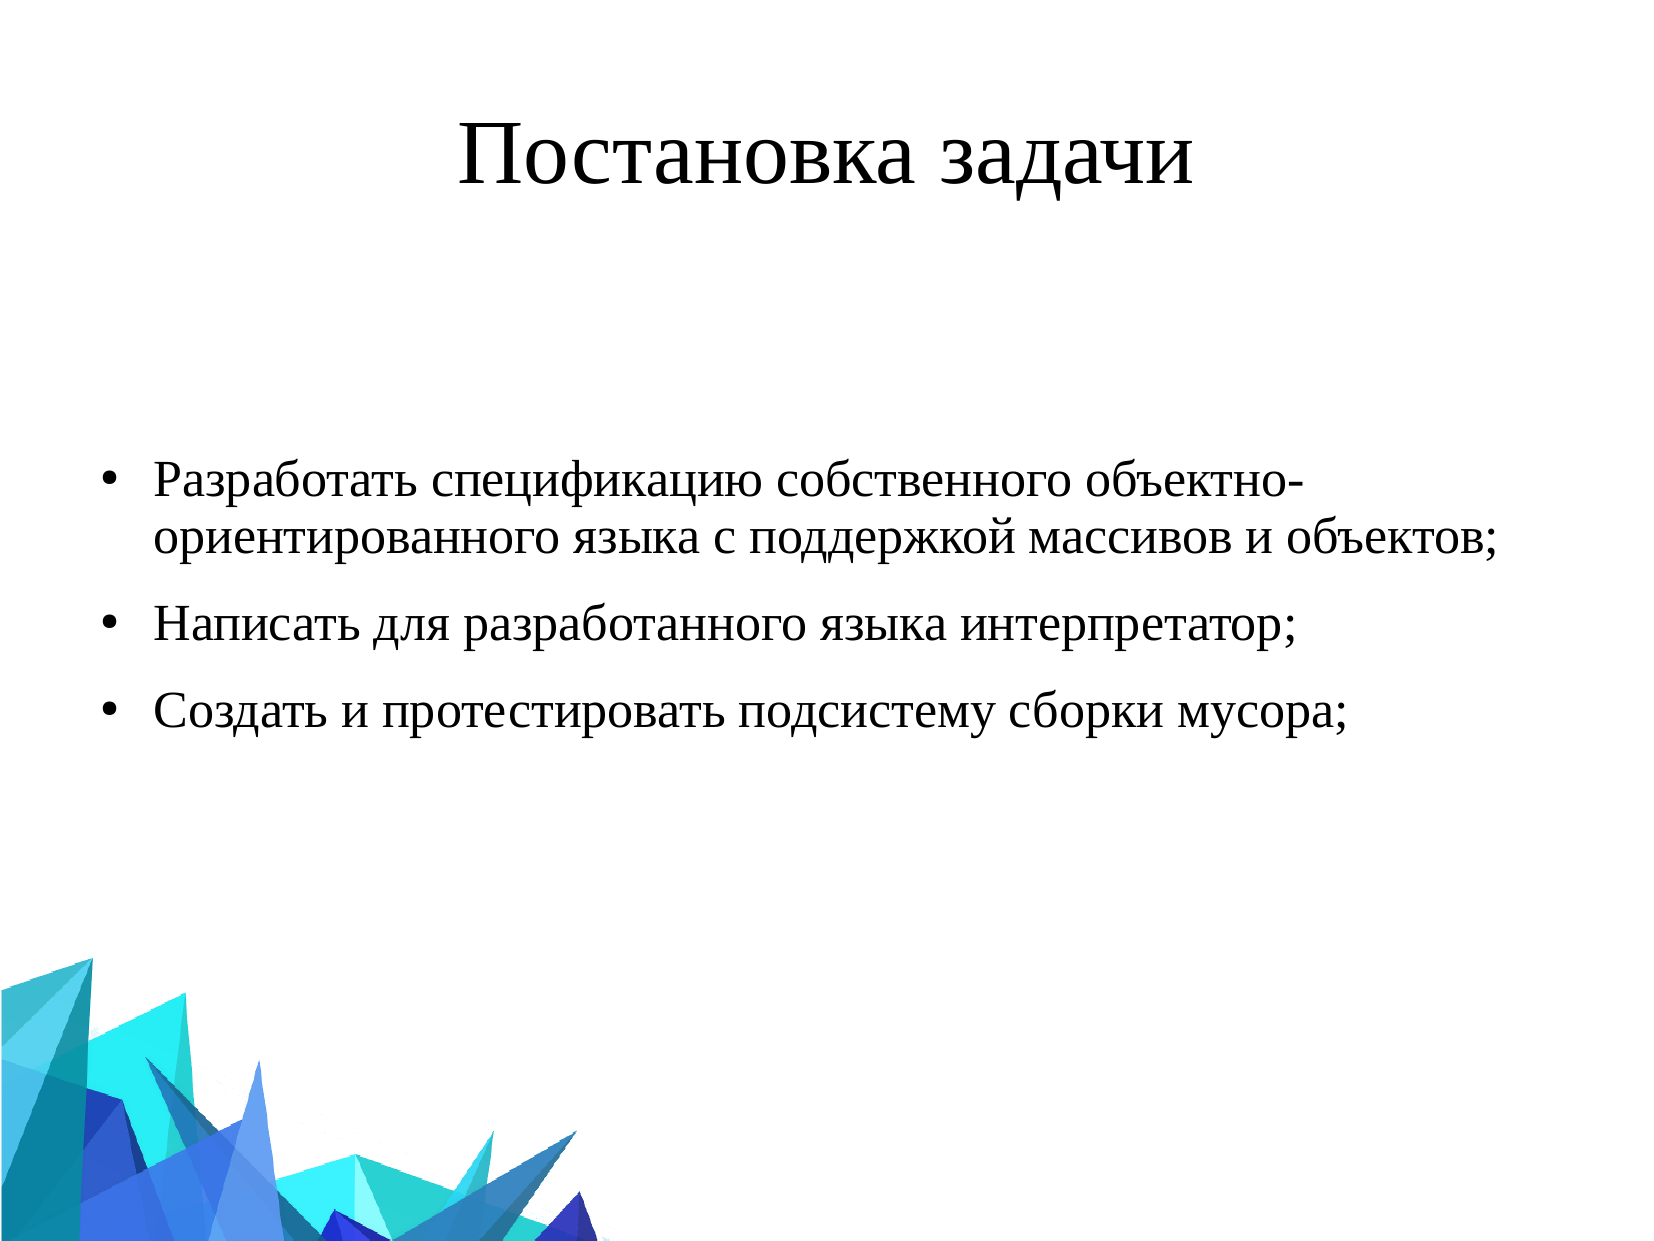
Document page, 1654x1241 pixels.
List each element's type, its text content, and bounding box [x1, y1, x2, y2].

list Разработать спецификацию собственного объектно-ориентированного языка с поддержкой массивов и объектов; Написать для разработанного языка интерпретатор; Создать и протестировать подсистему сборки мусора; [82, 450, 1571, 790]
title Постановка задачи [82, 49, 1571, 257]
picture [0, 0, 1654, 1241]
